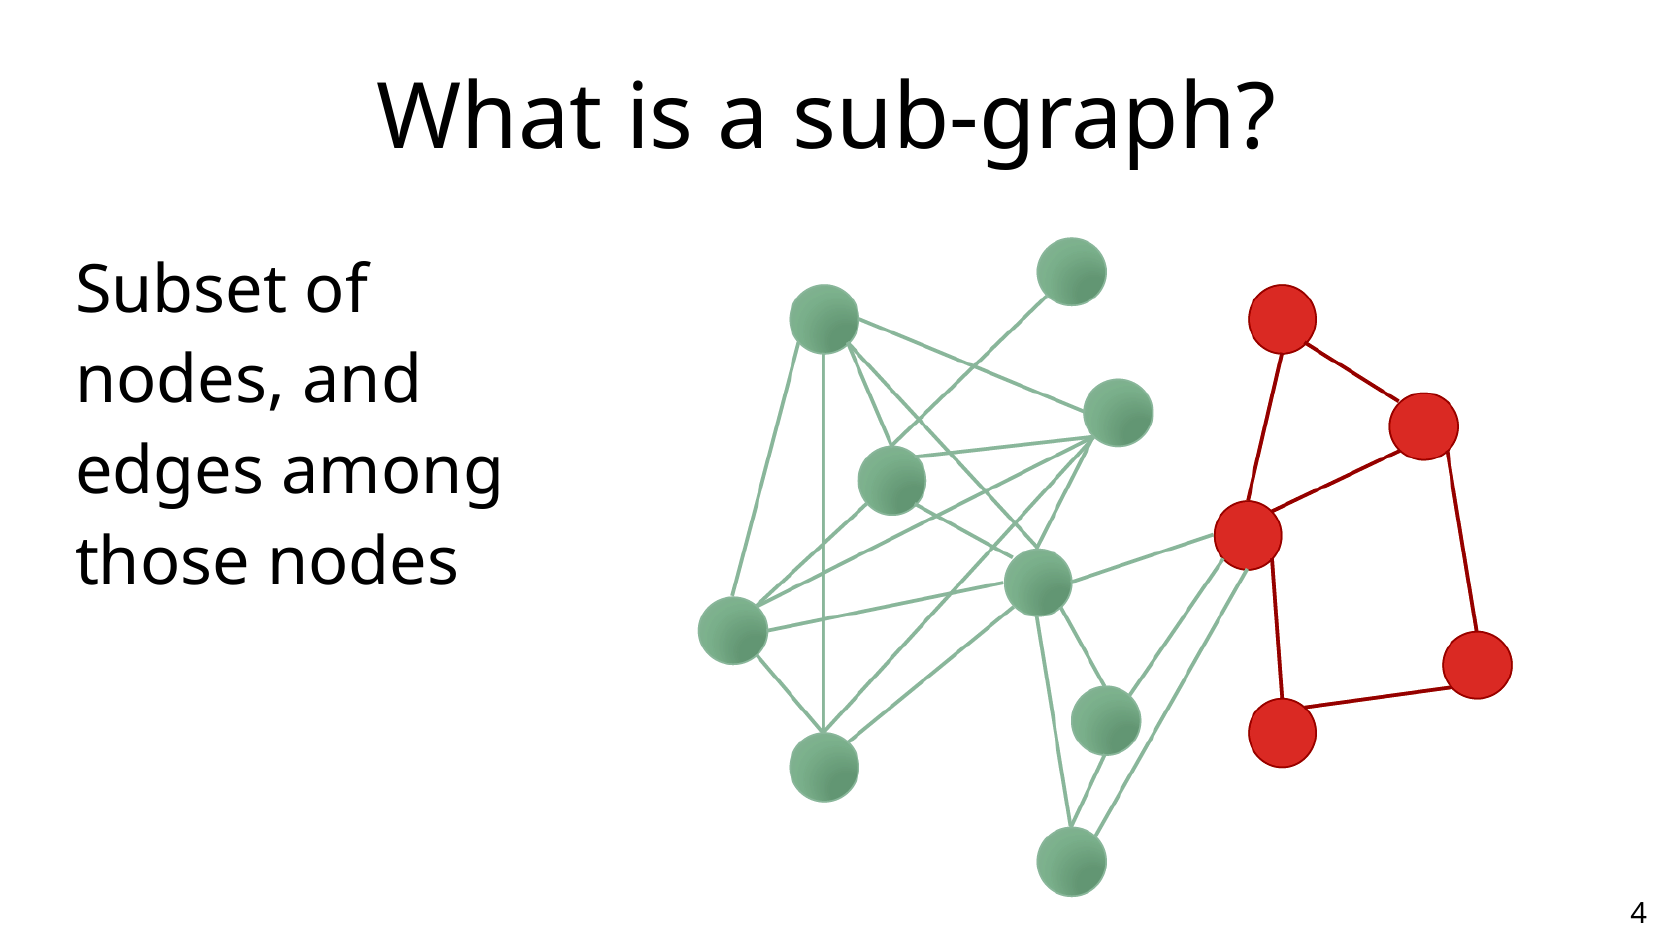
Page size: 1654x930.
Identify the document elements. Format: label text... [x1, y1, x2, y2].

list Subset of nodes, and edges among those nodes [75, 240, 548, 871]
picture [693, 204, 1516, 901]
title What is a sub-graph? [82, 1, 1571, 225]
